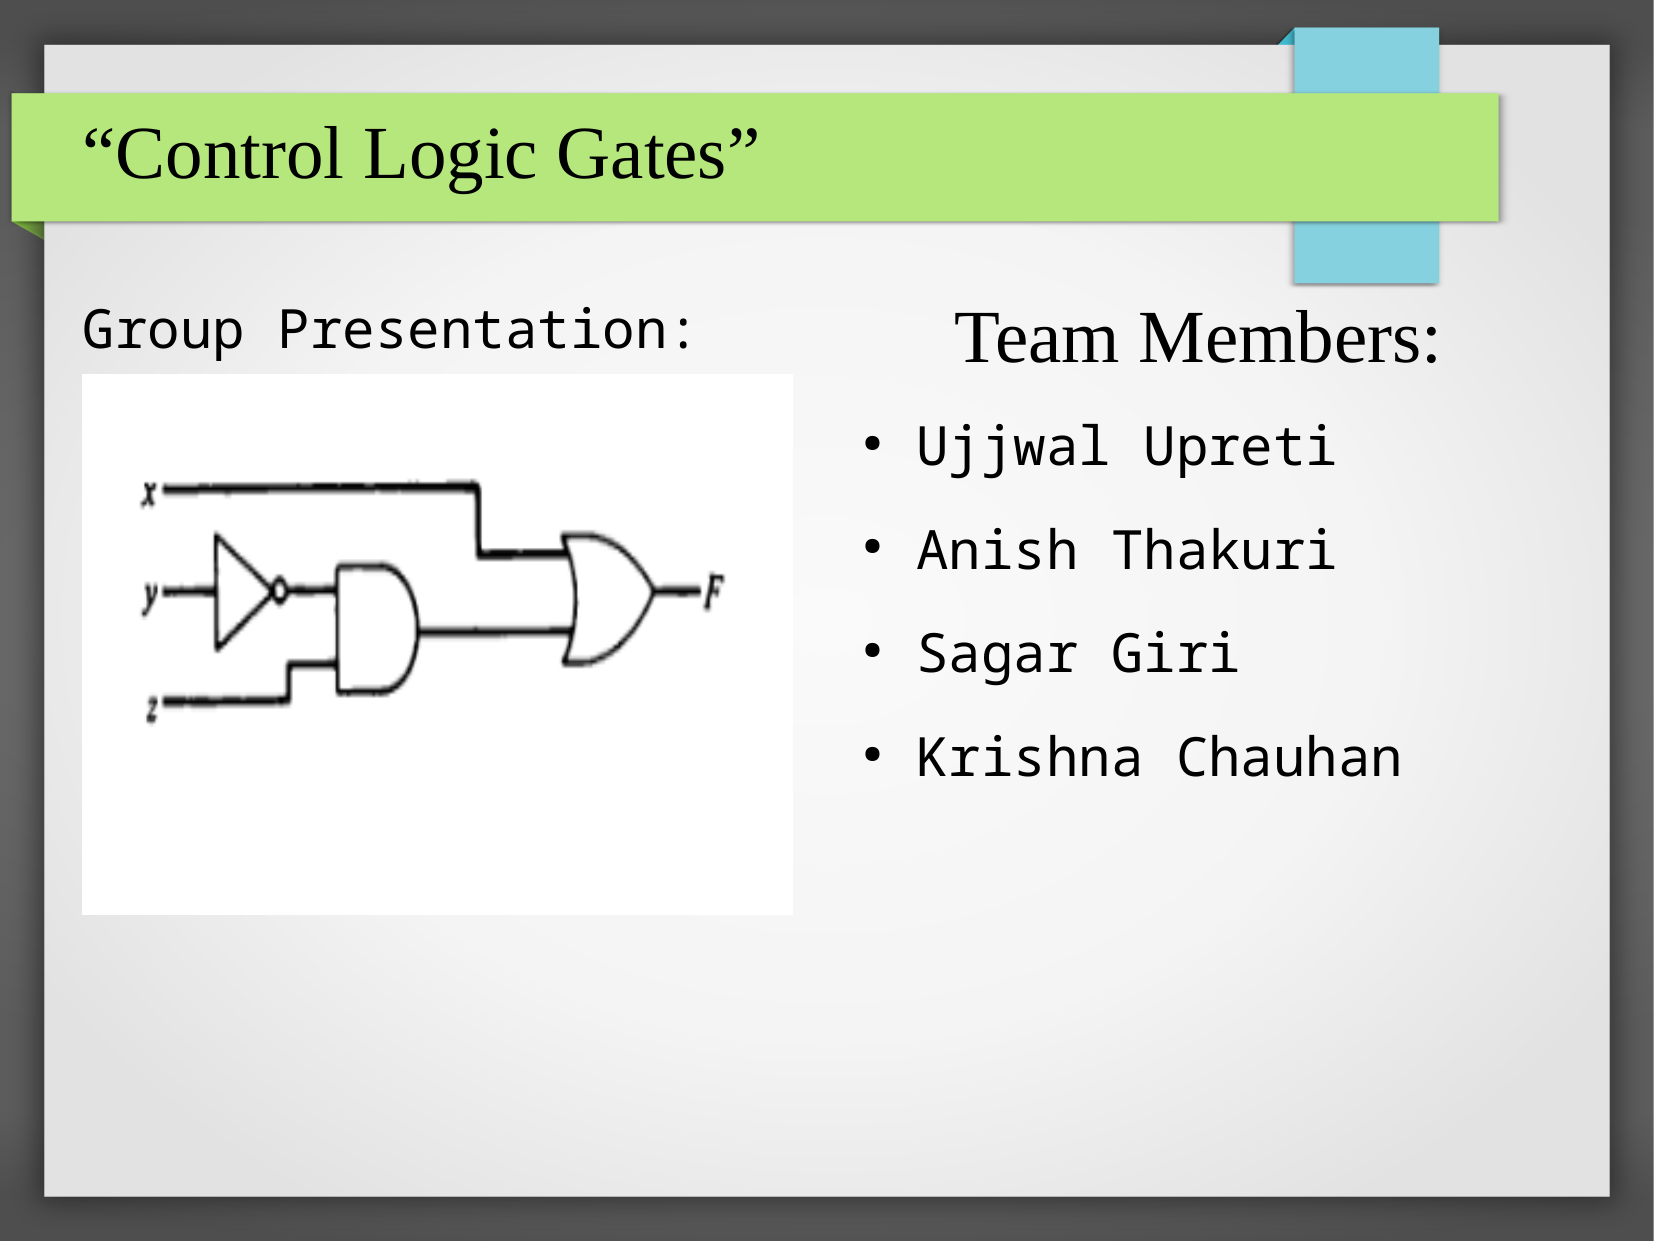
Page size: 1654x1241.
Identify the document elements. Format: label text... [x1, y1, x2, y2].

picture [0, 0, 1654, 1241]
list Team Members: Ujjwal Upreti Anish Thakuri Sagar Giri Krishna Chauhan [845, 295, 1572, 1015]
list Group Presentation: [82, 290, 809, 1010]
title “Control Logic Gates” [82, 94, 1264, 213]
